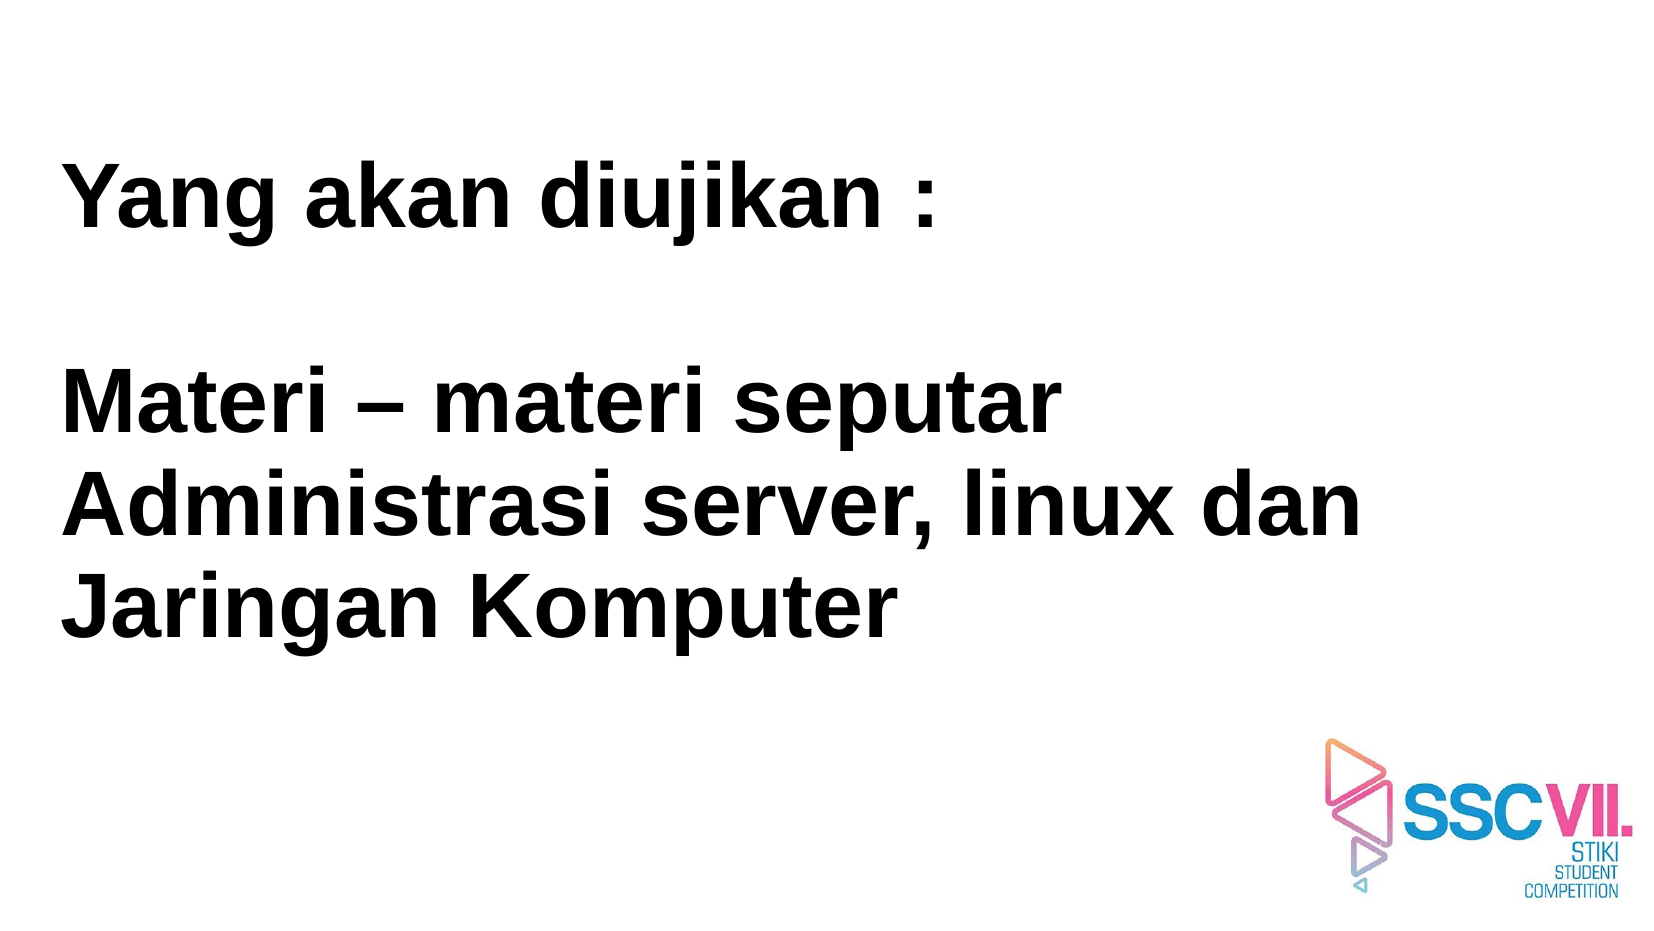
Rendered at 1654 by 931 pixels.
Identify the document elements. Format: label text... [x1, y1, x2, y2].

picture [1320, 729, 1637, 906]
title Yang akan diujikan : Materi – materi seputar Administrasi server, linux dan Jaringan Komputer [60, 93, 1561, 709]
